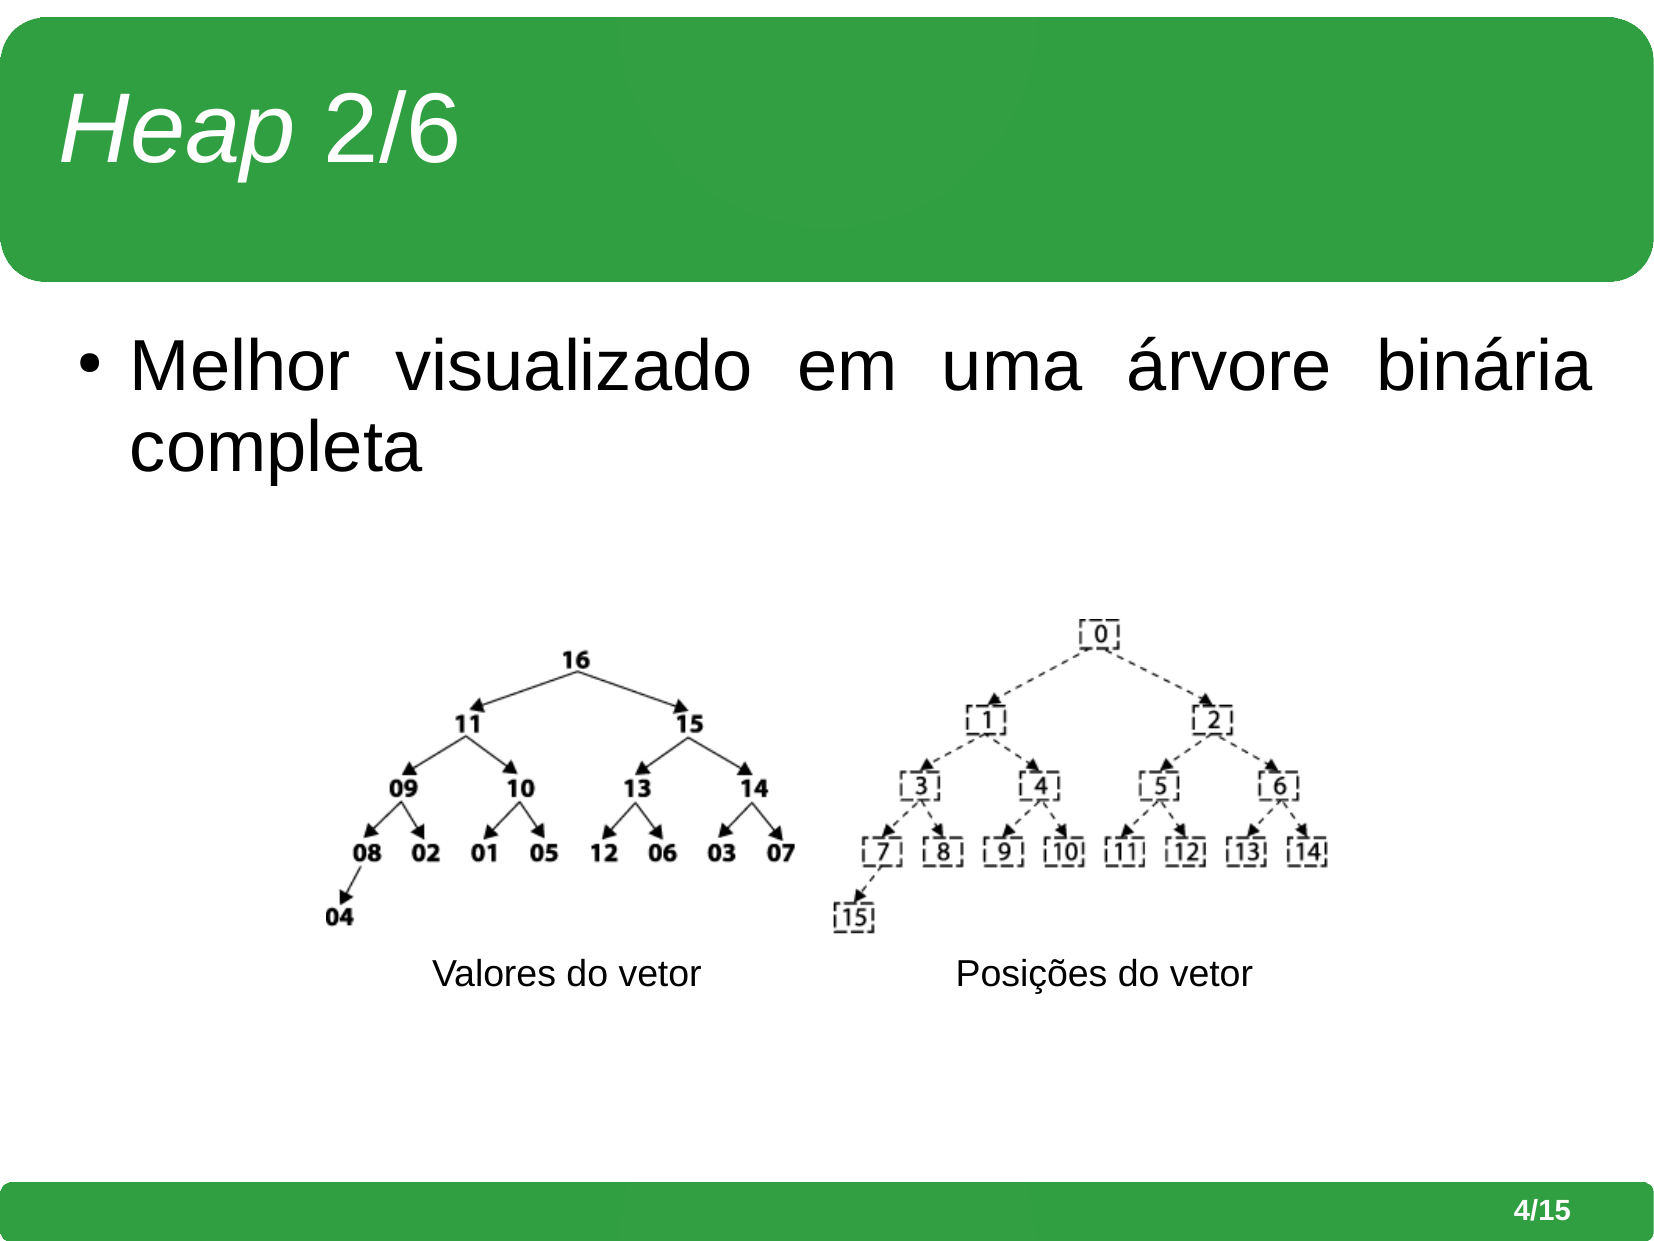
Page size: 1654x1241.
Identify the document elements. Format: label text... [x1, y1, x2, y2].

title Heap 2/6 [59, 56, 1595, 200]
text_box Valores do vetor [354, 944, 780, 1002]
picture [326, 619, 1328, 945]
text_box Posições do vetor [891, 944, 1317, 1002]
list Melhor visualizado em uma árvore binária completa [59, 324, 1595, 1152]
